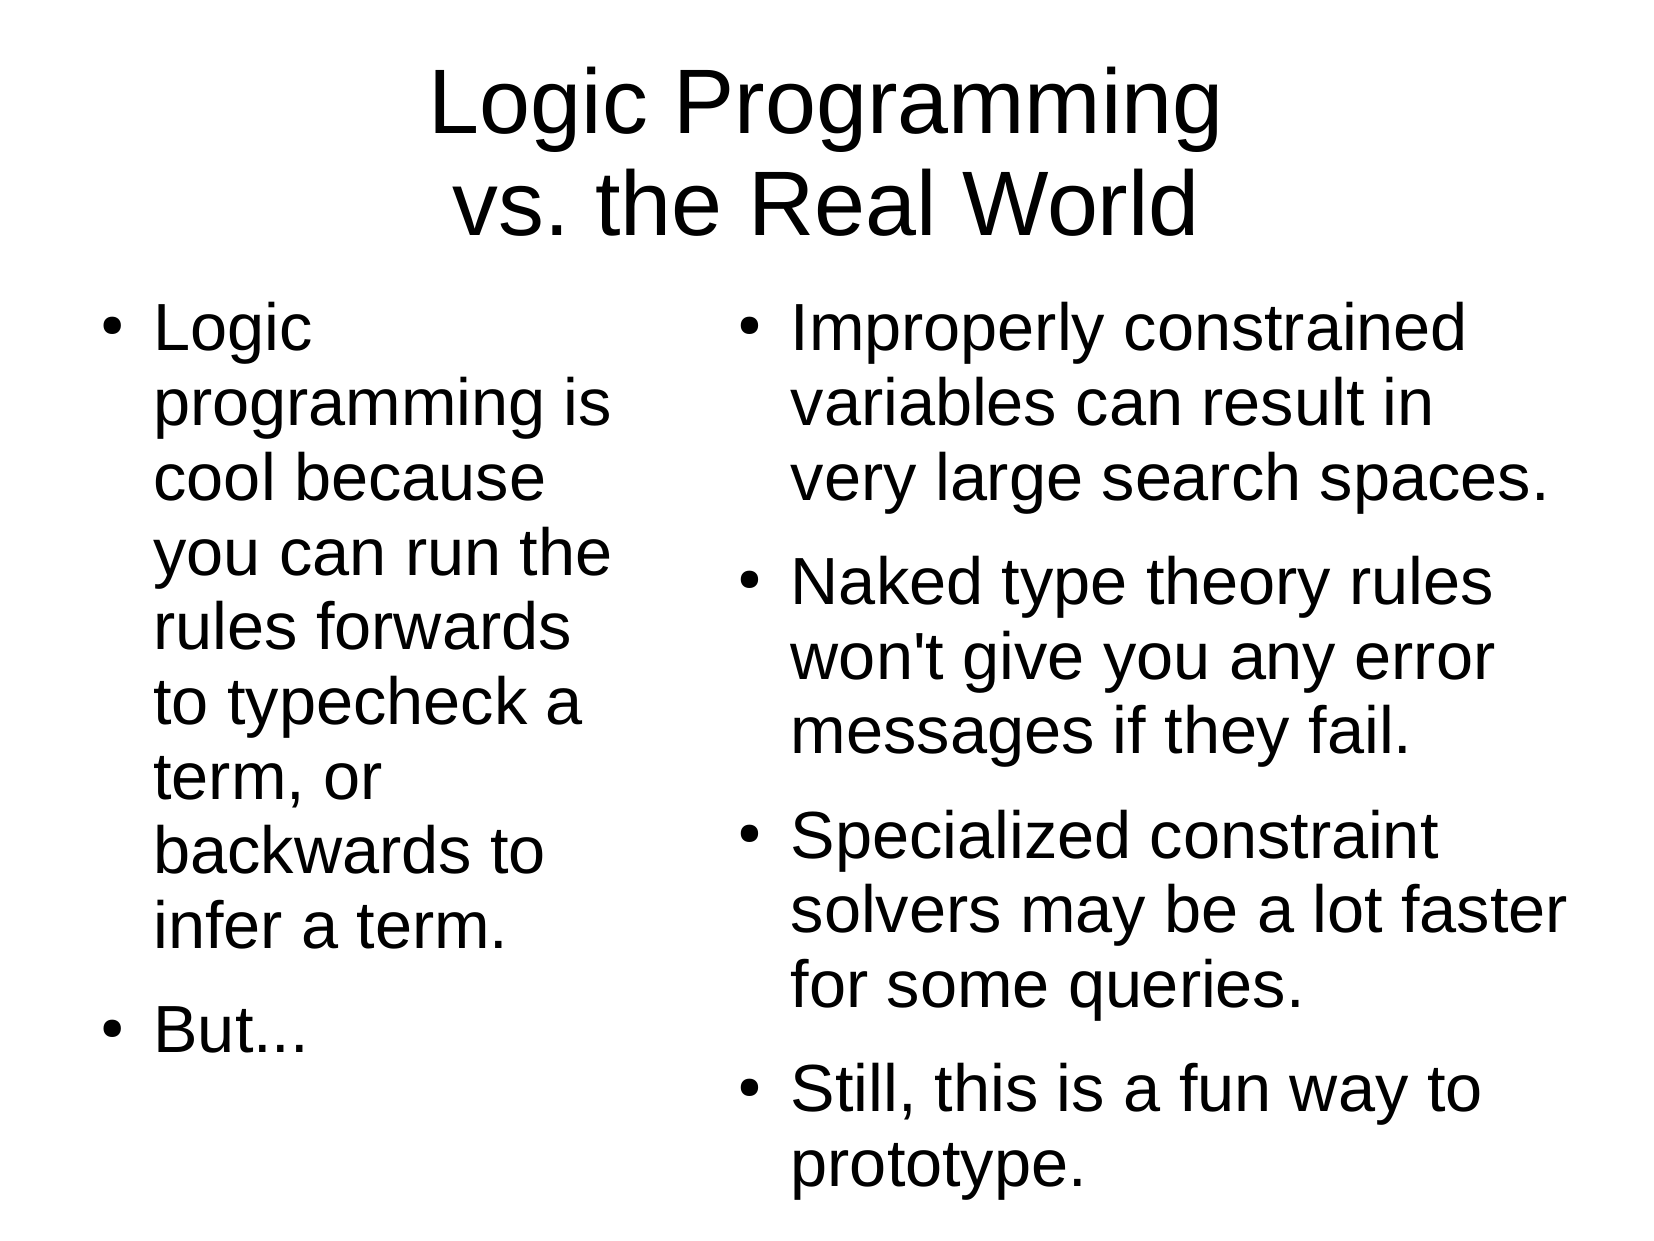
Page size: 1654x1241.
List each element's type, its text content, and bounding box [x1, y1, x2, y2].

list Logic programming is cool because you can run the rules forwards to typecheck a term, or backwards to infer a term. But... [82, 290, 646, 1109]
list Improperly constrained variables can result in very large search spaces. Naked type theory rules won't give you any error messages if they fail. Specialized constraint solvers may be a lot faster for some queries. Still, this is a fun way to prototype. [720, 290, 1572, 1202]
title Logic Programming vs. the Real World [82, 49, 1571, 257]
